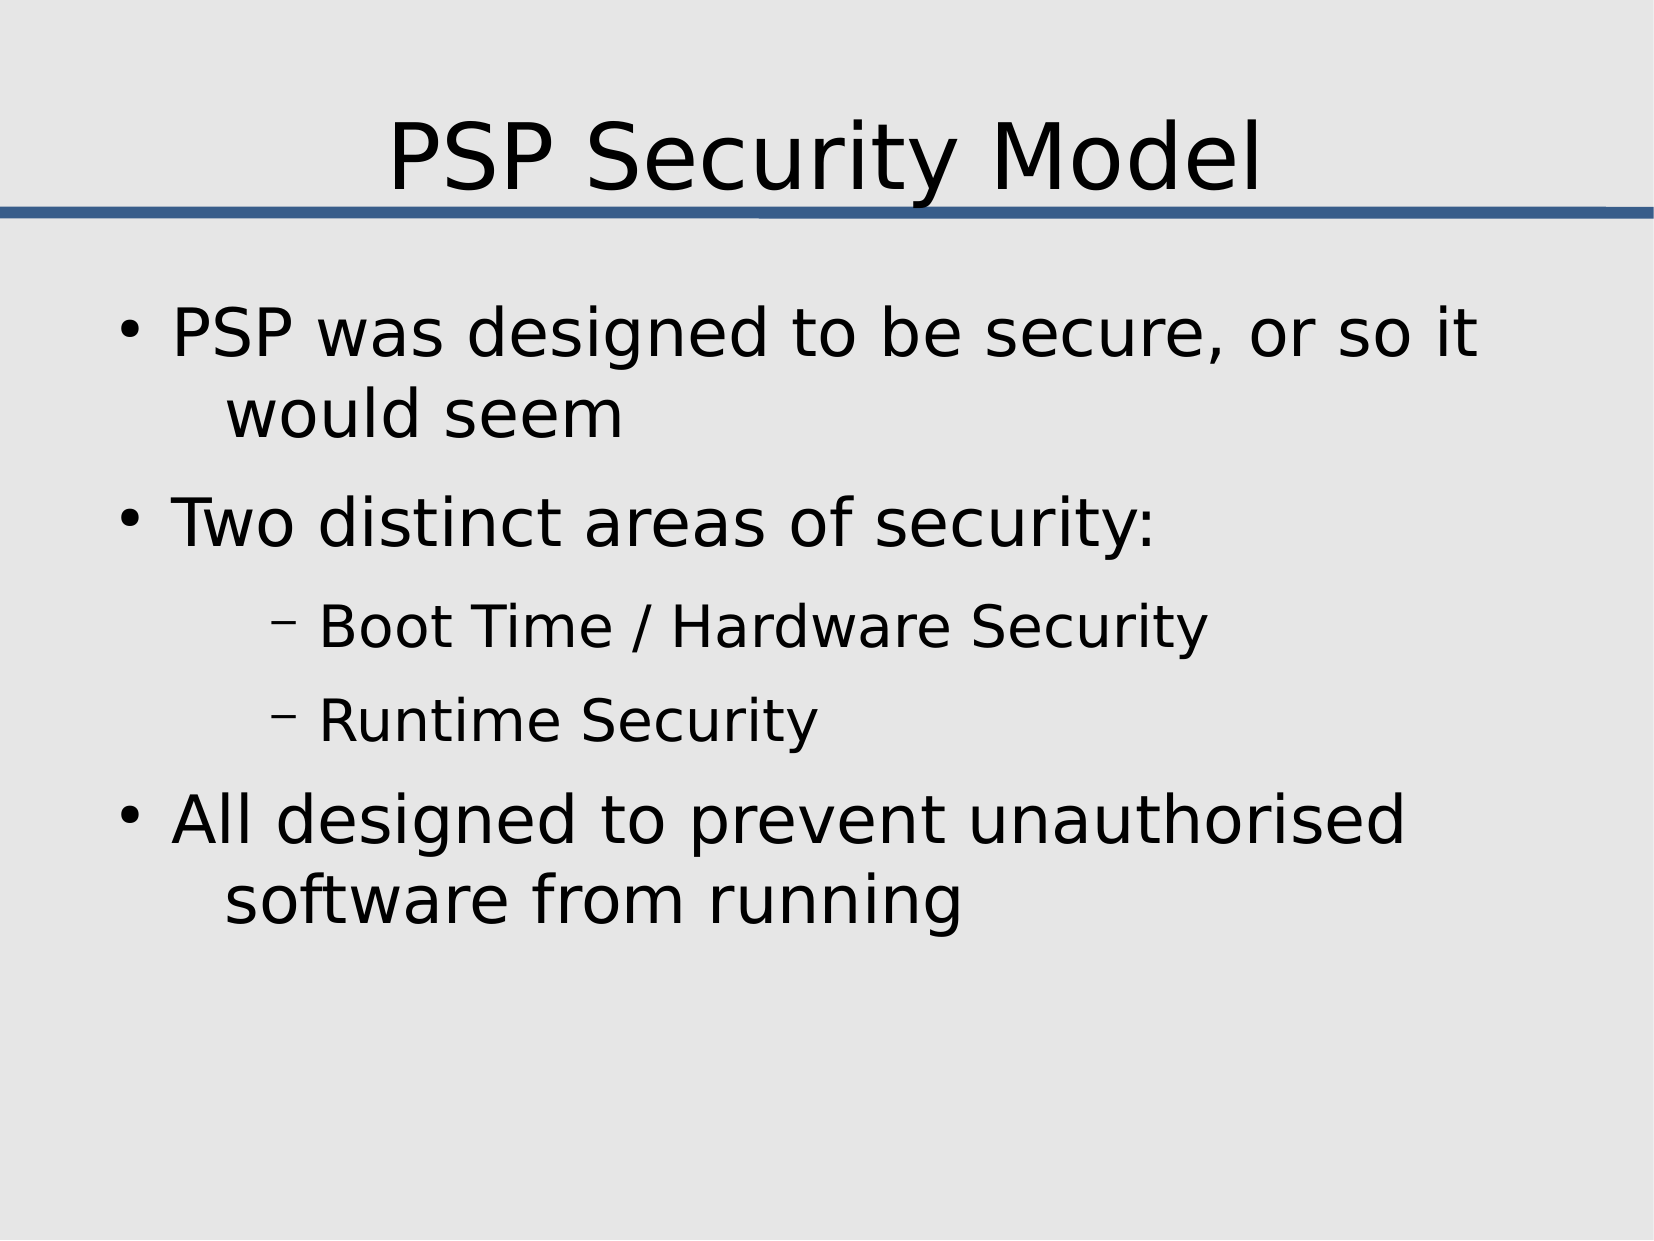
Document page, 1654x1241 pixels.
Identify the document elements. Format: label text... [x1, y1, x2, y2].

list PSP was designed to be secure, or so it would seem Two distinct areas of security: Boot Time / Hardware Security Runtime Security All designed to prevent unauthorised software from running [82, 290, 1571, 1094]
title PSP Security Model [82, 56, 1571, 250]
